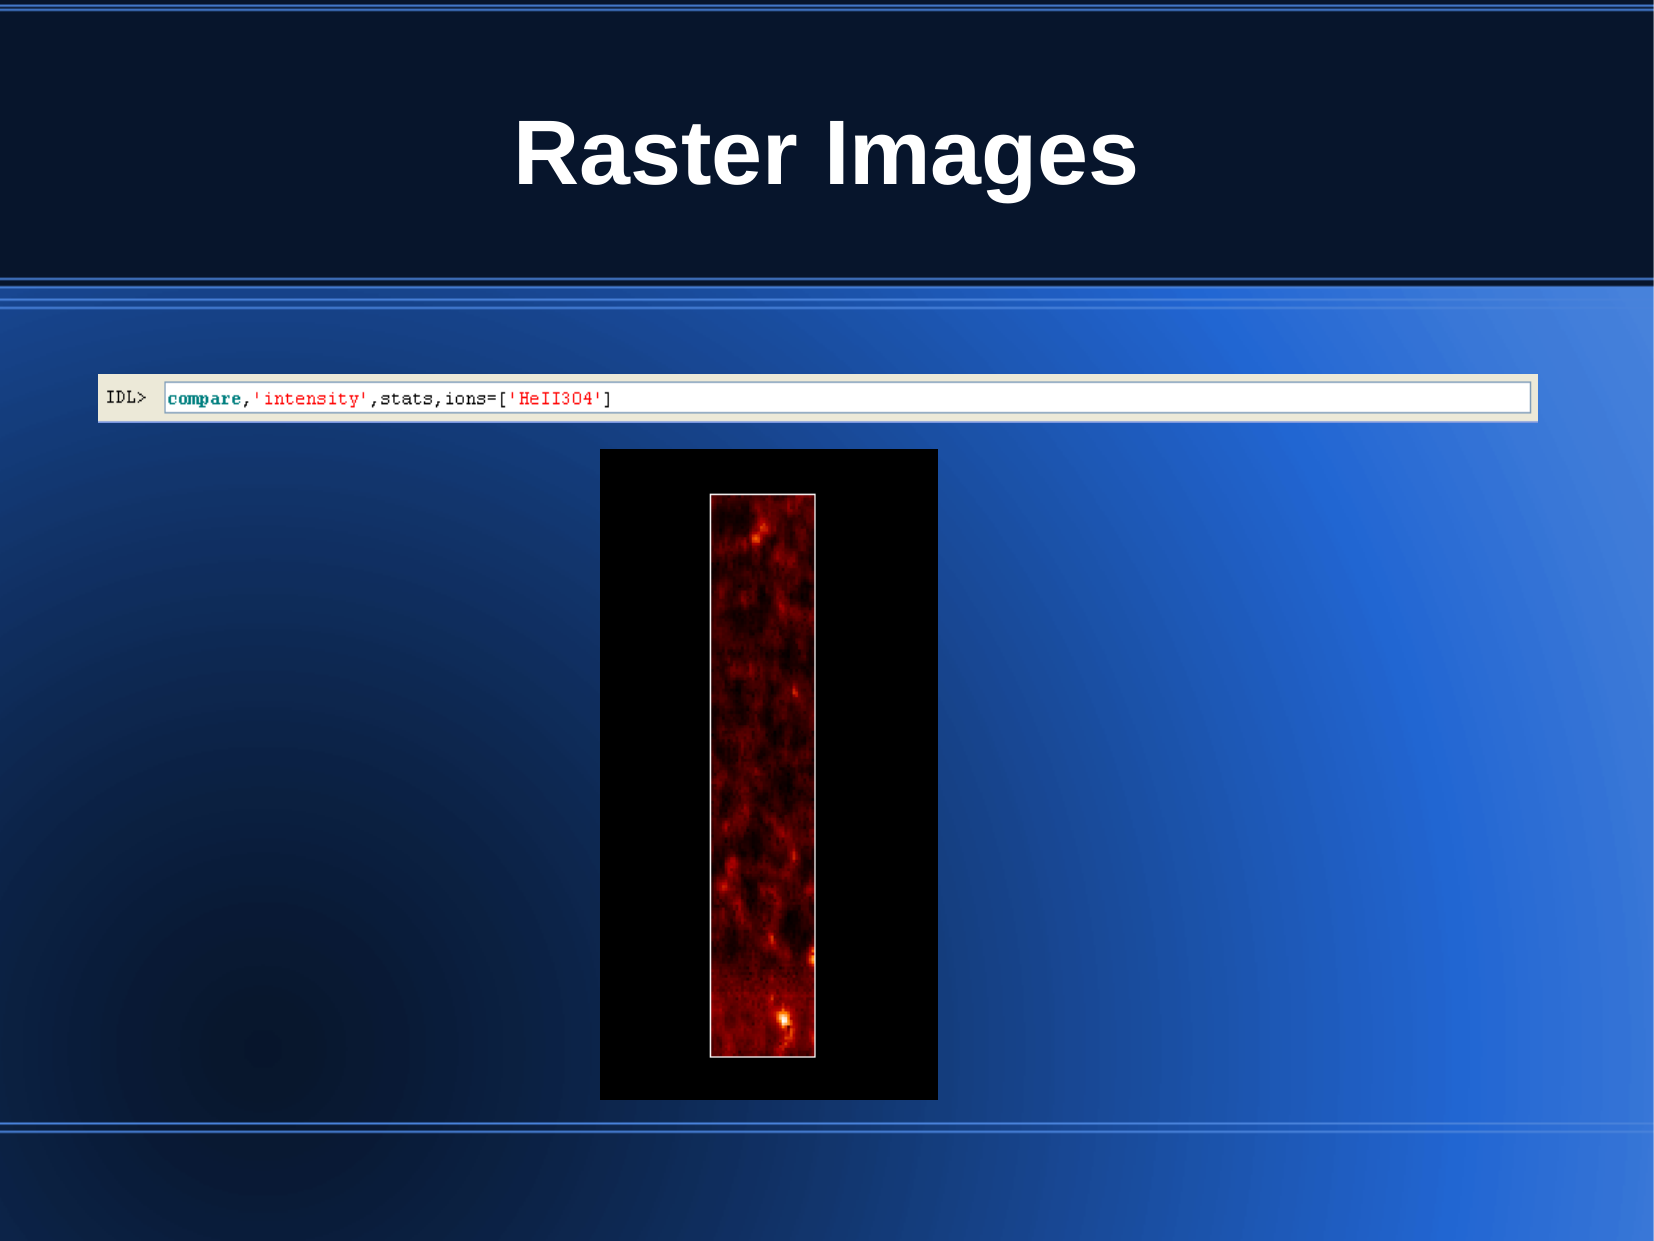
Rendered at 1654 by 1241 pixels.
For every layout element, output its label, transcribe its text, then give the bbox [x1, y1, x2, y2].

picture [0, 0, 1654, 1241]
title Raster Images [82, 56, 1571, 250]
